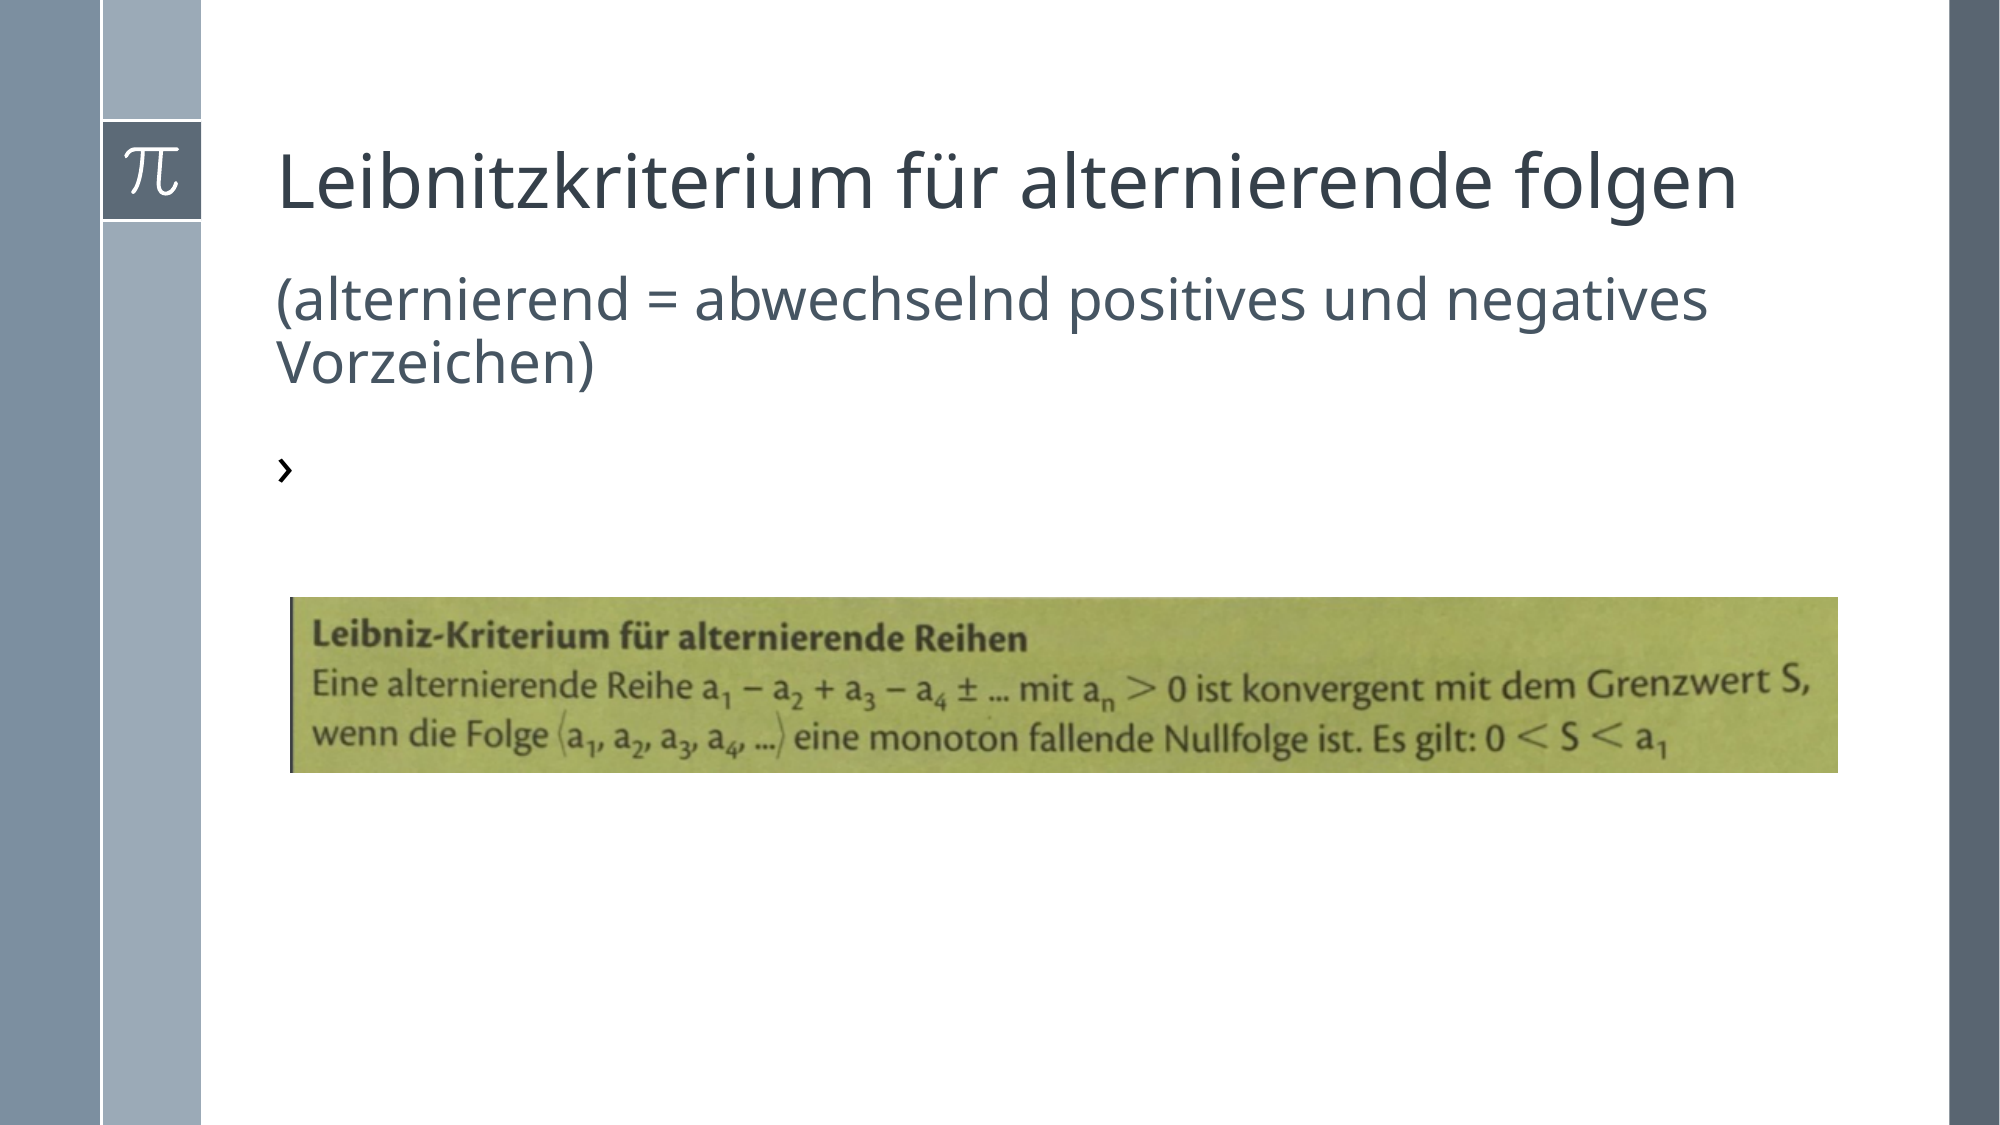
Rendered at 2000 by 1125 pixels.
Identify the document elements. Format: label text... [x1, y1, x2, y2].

list (alternierend = abwechselnd positives und negatives Vorzeichen) [261, 262, 1867, 1013]
title Leibnitzkriterium für alternierende folgen [261, 29, 1867, 233]
picture [290, 597, 1838, 773]
